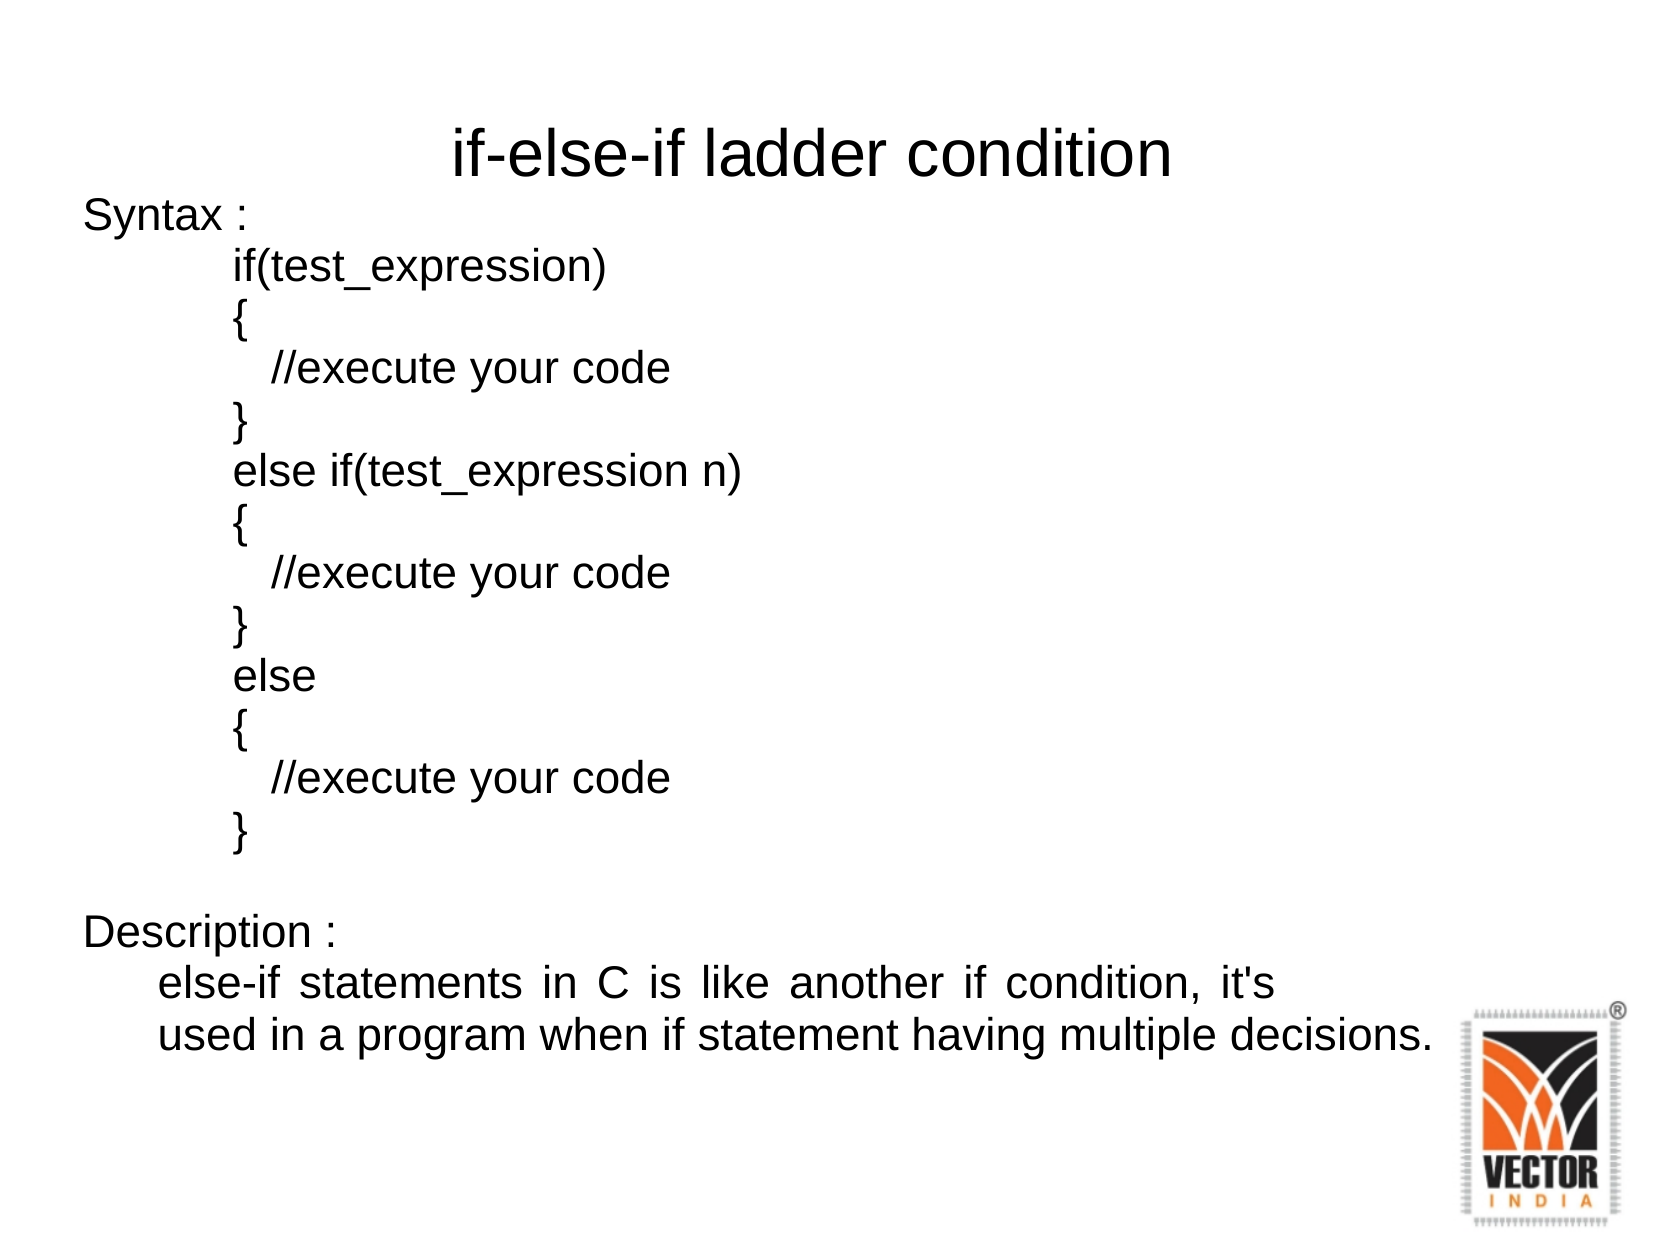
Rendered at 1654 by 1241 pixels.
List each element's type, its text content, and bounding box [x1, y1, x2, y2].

subtitle Syntax : if(test_expression) { //execute your code } else if(test_expression n) { //execute your code } else { //execute your code } Description : else-if statements in C is like another if condition, it's used in a program when if statement having multiple decisions. [82, 0, 1571, 1241]
picture [1432, 996, 1654, 1237]
